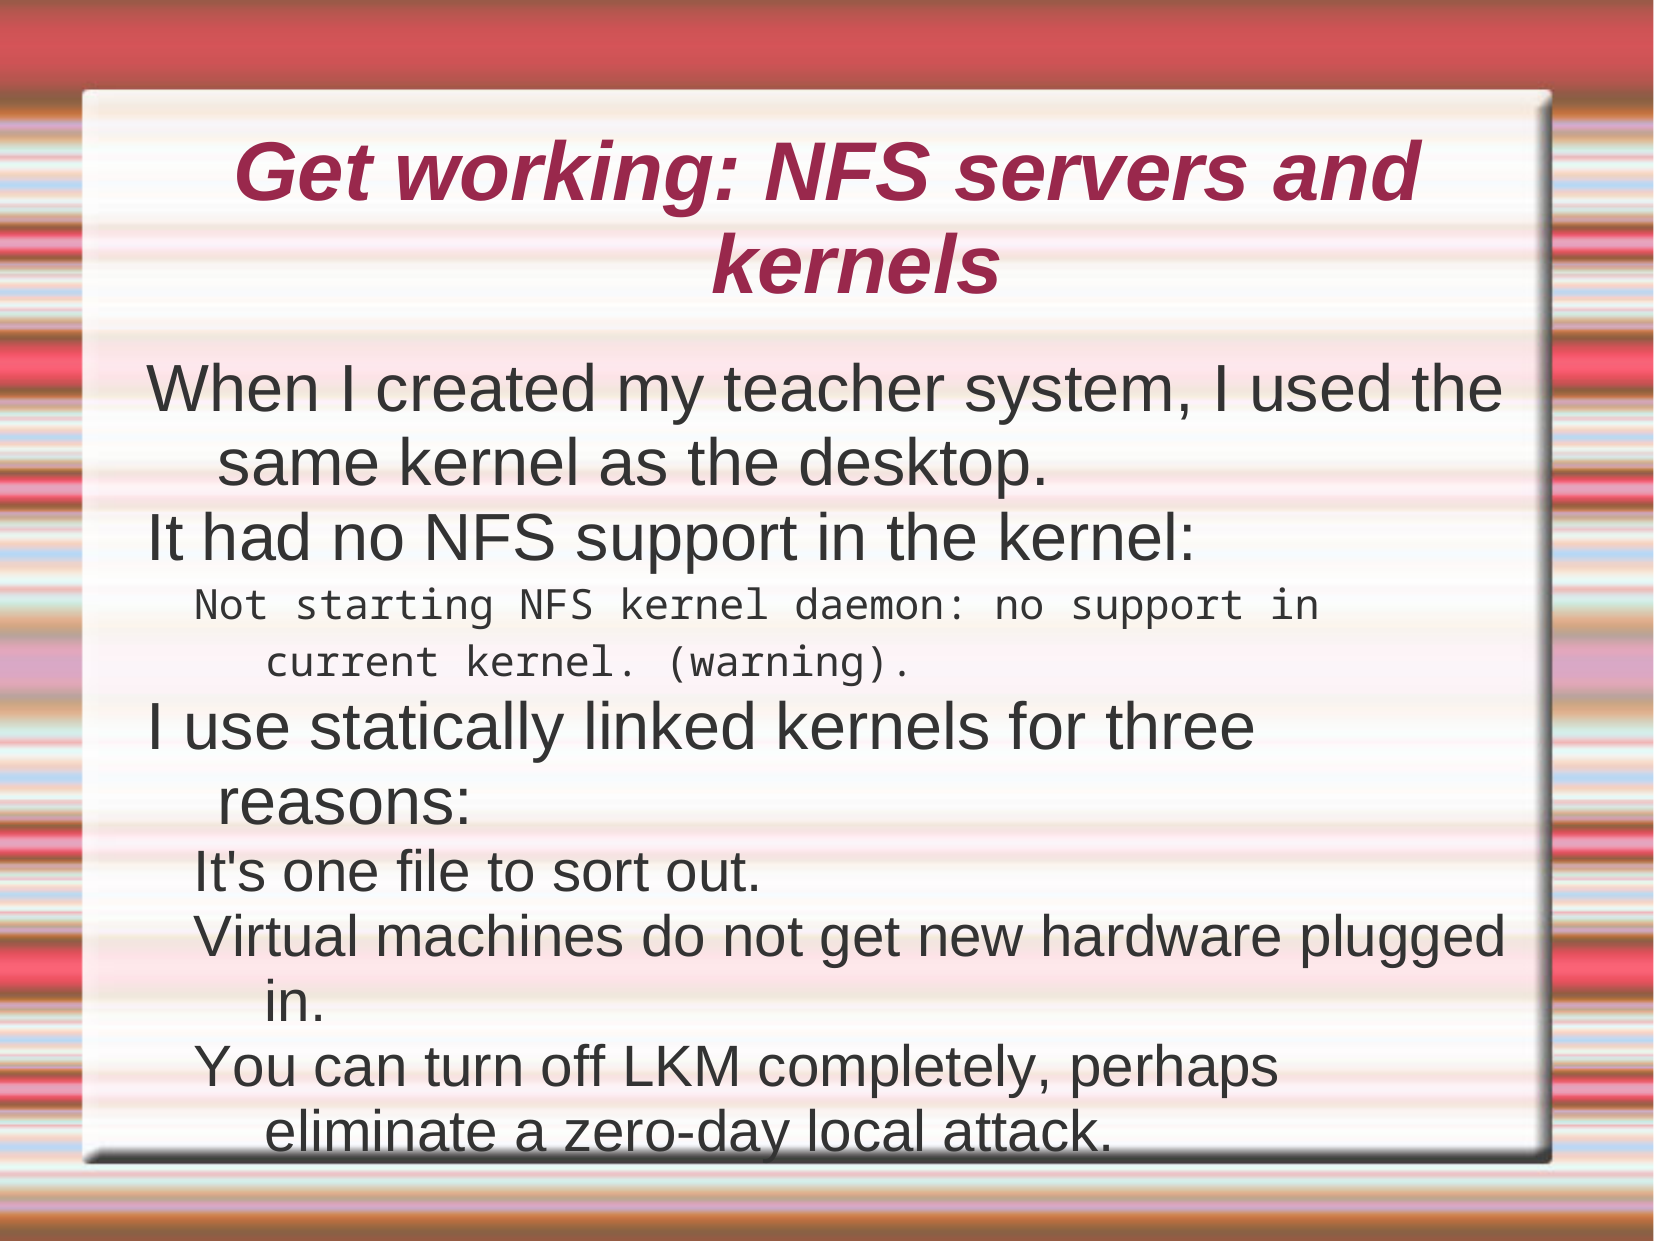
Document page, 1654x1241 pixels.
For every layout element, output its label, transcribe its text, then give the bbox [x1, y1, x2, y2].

picture [0, 0, 1654, 1241]
title Get working: NFS servers and kernels [121, 114, 1534, 322]
list When I created my teacher system, I used the same kernel as the desktop. It had no NFS support in the kernel: Not starting NFS kernel daemon: no support in current kernel. (warning). I use statically linked kernels for three reasons: It's one file to sort out. Virtual machines do not get new hardware plugged in. You can turn off LKM completely, perhaps eliminate a zero-day local attack. [134, 350, 1516, 1147]
